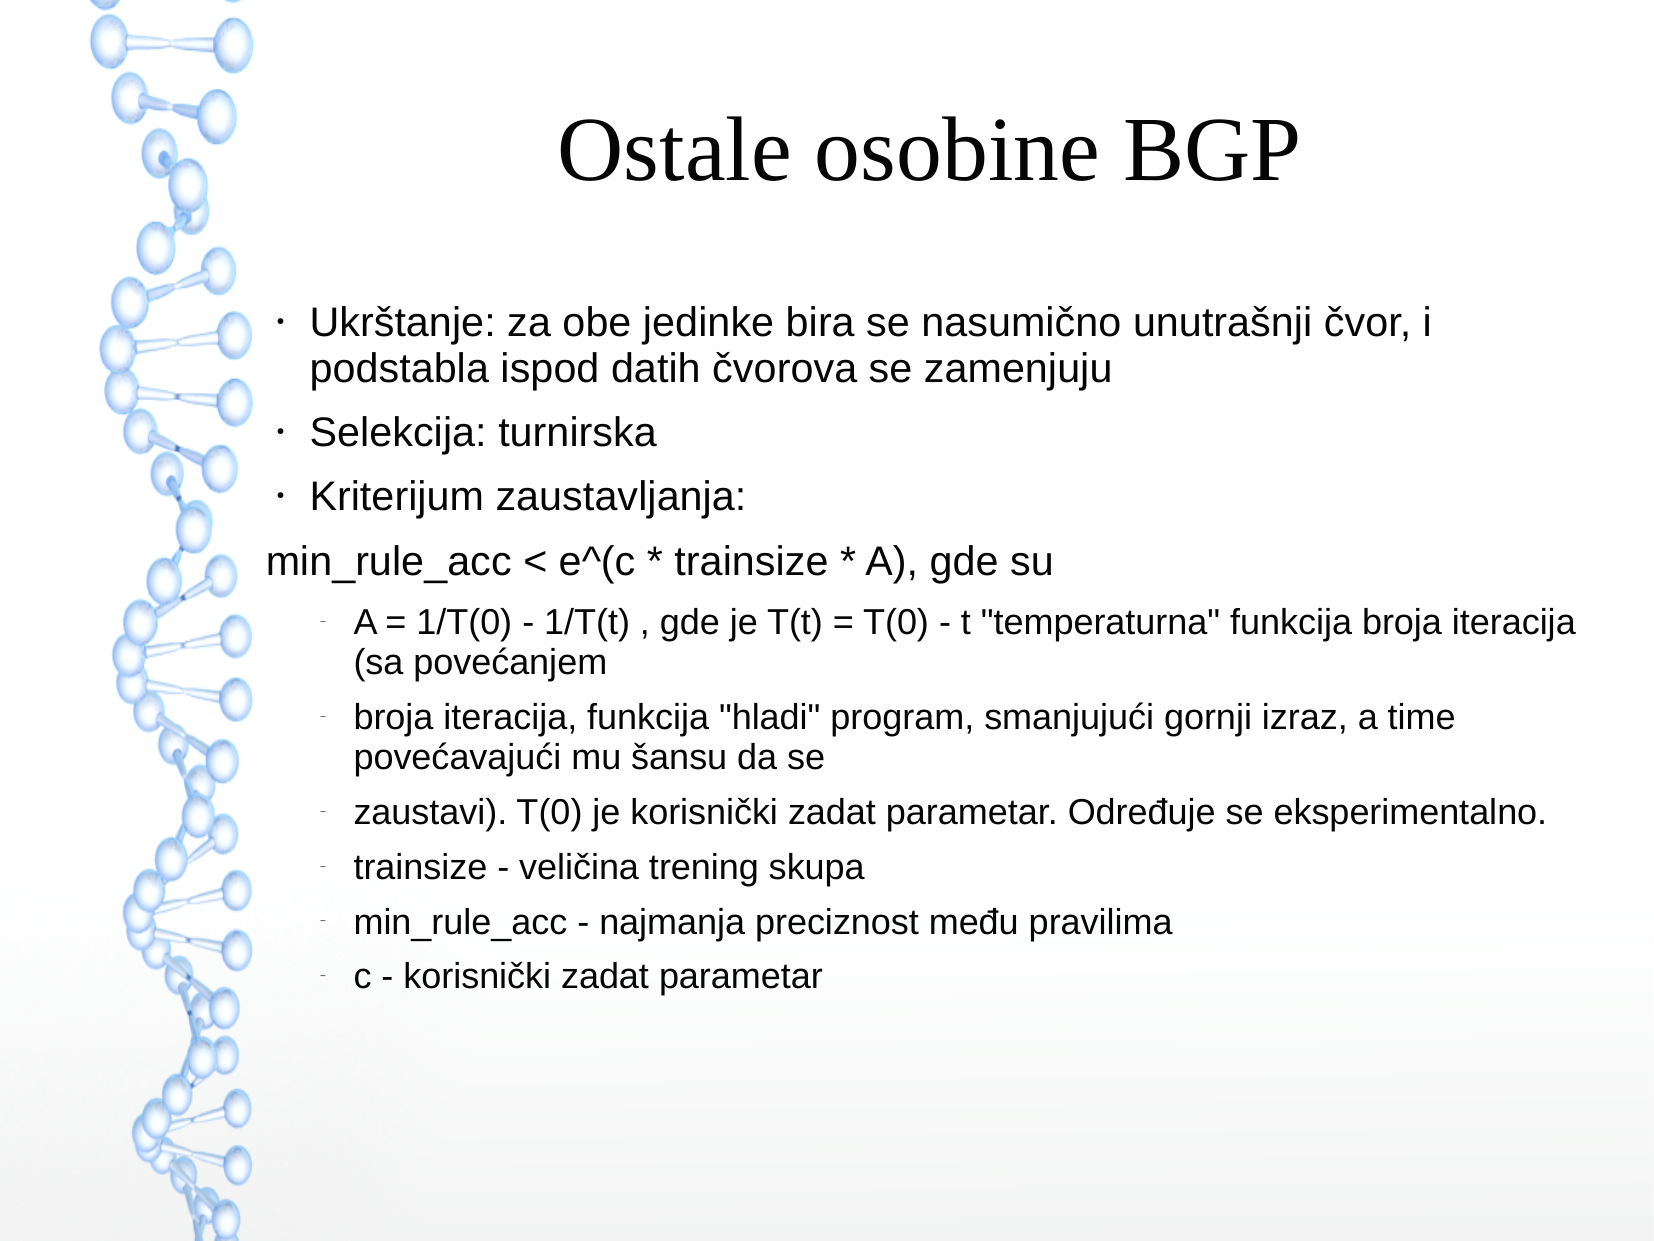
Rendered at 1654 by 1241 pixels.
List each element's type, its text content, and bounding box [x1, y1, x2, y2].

title Ostale osobine BGP [265, 47, 1595, 252]
list Ukrštanje: za obe jedinke bira se nasumično unutrašnji čvor, i podstabla ispod datih čvorova se zamenjuju Selekcija: turnirska Kriterijum zaustavljanja: min_rule_acc < e^(c * trainsize * A), gde su A = 1/T(0) - 1/T(t) , gde je T(t) = T(0) - t "temperaturna" funkcija broja iteracija (sa povećanjem broja iteracija, funkcija "hladi" program, smanjujući gornji izraz, a time povećavajući mu šansu da se zaustavi). T(0) je korisnički zadat parametar. Određuje se eksperimentalno. trainsize - veličina trening skupa min_rule_acc - najmanja preciznost među pravilima c - korisnički zadat parametar [265, 299, 1595, 1019]
picture [0, 0, 1654, 1241]
